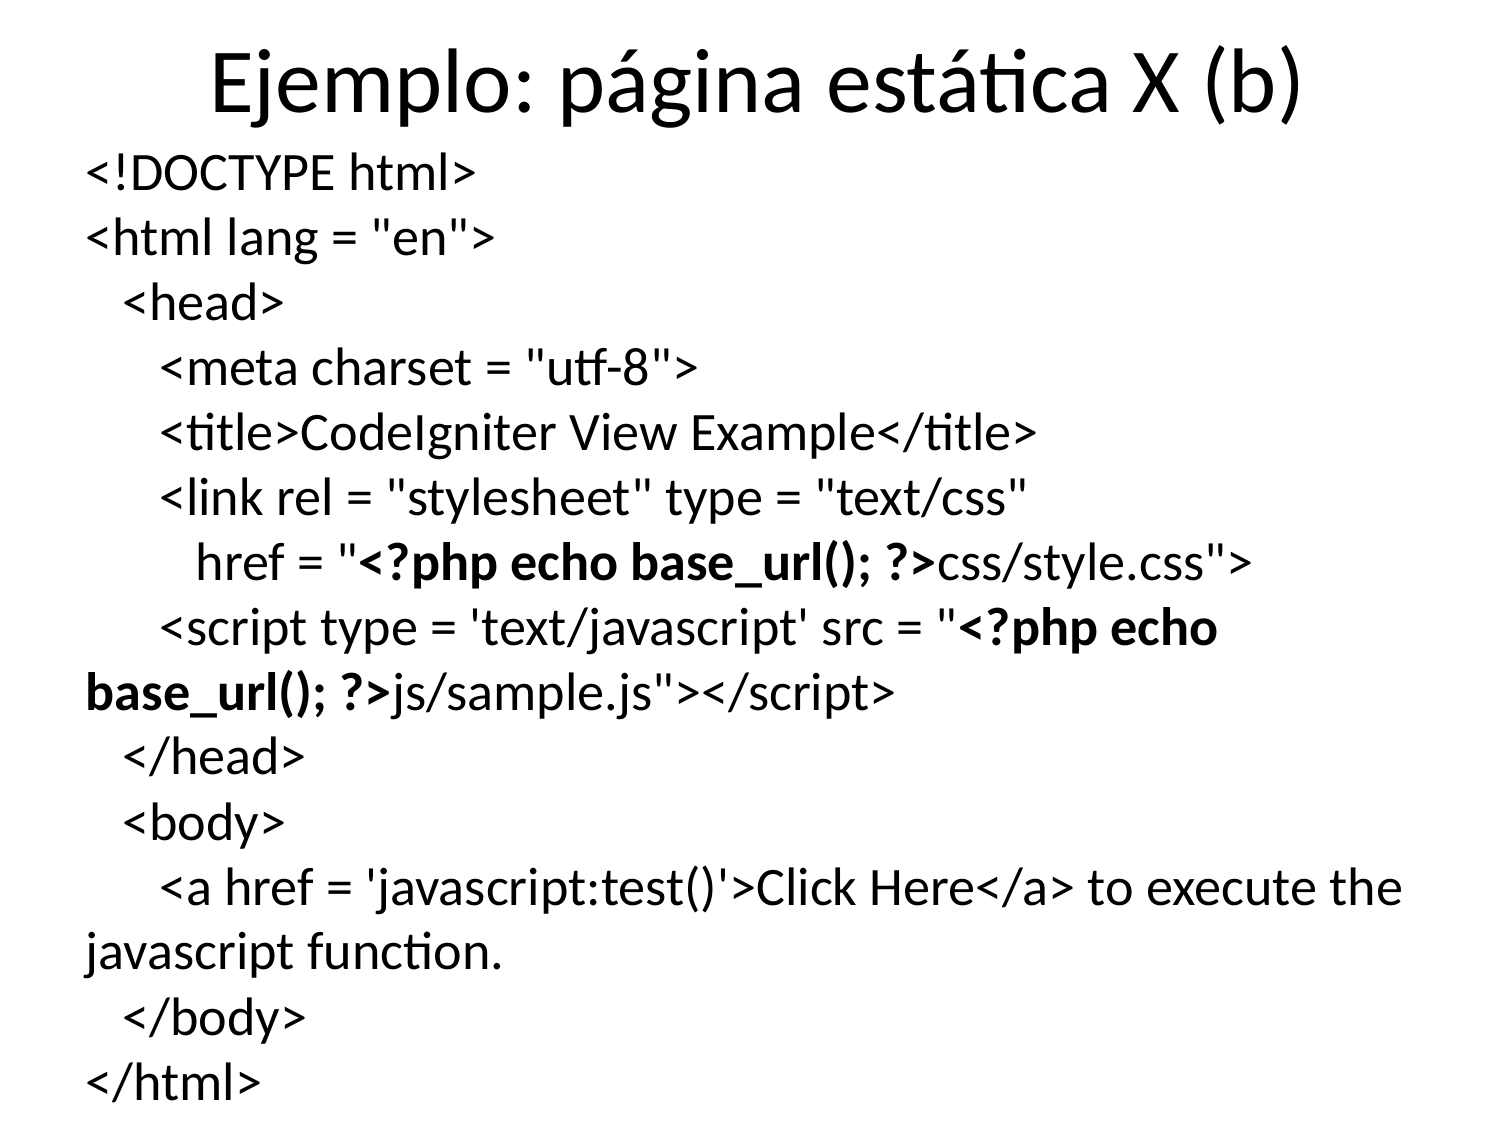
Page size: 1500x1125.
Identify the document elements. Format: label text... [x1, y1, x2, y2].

list [154, 957, 165, 966]
list [331, 957, 343, 966]
list [256, 957, 270, 966]
list [75, 262, 1425, 1005]
list <!DOCTYPE html> <html lang = "en"> <head> <meta charset = "utf-8"> <title>CodeIgniter View Example</title> <link rel = "stylesheet" type = "text/css" href = "<?php echo base_url(); ?>css/style.css"> <script type = 'text/javascript' src = "<?php echo base_url(); ?>js/sample.js"></script> </head> <body> <a href = 'javascript:test()'>Click Here</a> to execute the javascript function. </body> </html> [70, 128, 1421, 957]
list [105, 957, 116, 966]
title Ejemplo: página estática X (b) [82, 13, 1433, 201]
list [440, 957, 455, 966]
